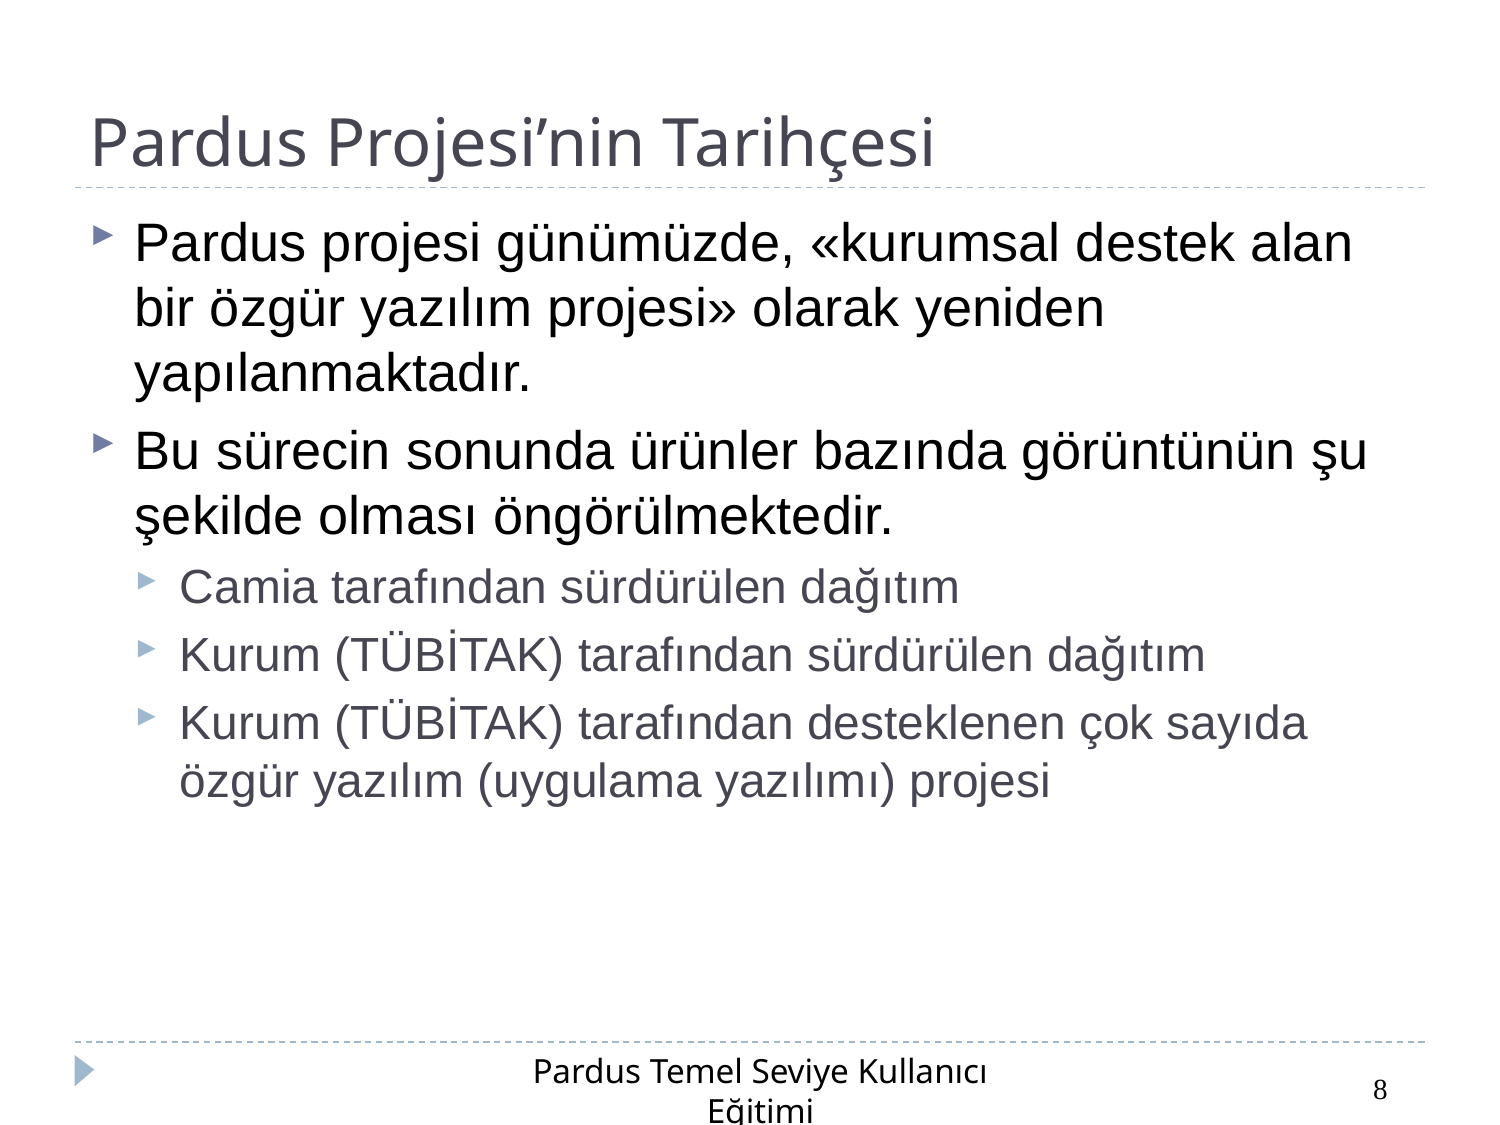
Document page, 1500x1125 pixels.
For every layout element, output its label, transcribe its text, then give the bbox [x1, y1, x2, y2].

title Pardus Projesi’nin Tarihçesi [75, 24, 1425, 188]
list Pardus projesi günümüzde, «kurumsal destek alan bir özgür yazılım projesi» olarak yeniden yapılanmaktadır. Bu sürecin sonunda ürünler bazında görüntünün şu şekilde olması öngörülmektedir. Camia tarafından sürdürülen dağıtım Kurum (TÜBİTAK) tarafından sürdürülen dağıtım Kurum (TÜBİTAK) tarafından desteklenen çok sayıda özgür yazılım (uygulama yazılımı) projesi [75, 200, 1425, 1010]
